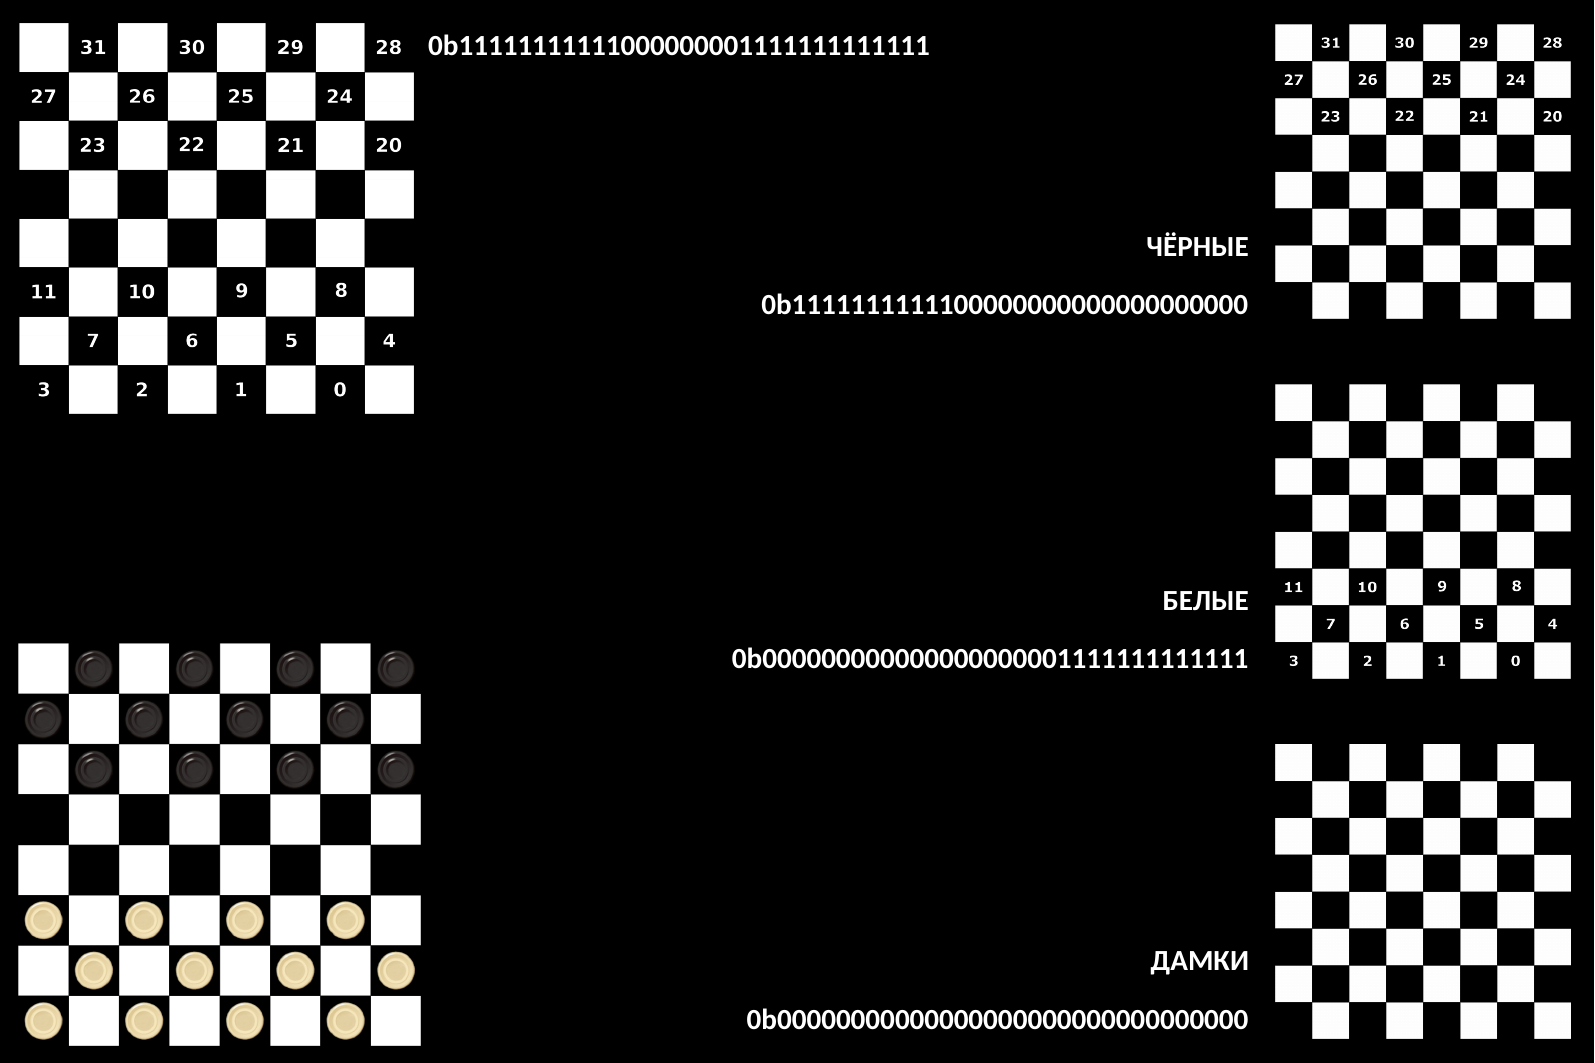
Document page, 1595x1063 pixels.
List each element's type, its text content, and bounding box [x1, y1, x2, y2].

picture [1275, 384, 1571, 679]
picture [1275, 744, 1571, 1039]
picture [1275, 24, 1571, 319]
text_box БЕЛЫЕ 0b000000000000000000001111111111111 [708, 580, 1264, 713]
picture [18, 643, 421, 1046]
text_box ДАМКИ 0b00000000000000000000000000000000 [720, 941, 1264, 1044]
text_box 0b11111111111000000001111111111111 [413, 25, 957, 83]
picture [19, 23, 414, 414]
text_box ЧЁРНЫЕ 0b1111111111100000000000000000000 [720, 226, 1264, 330]
